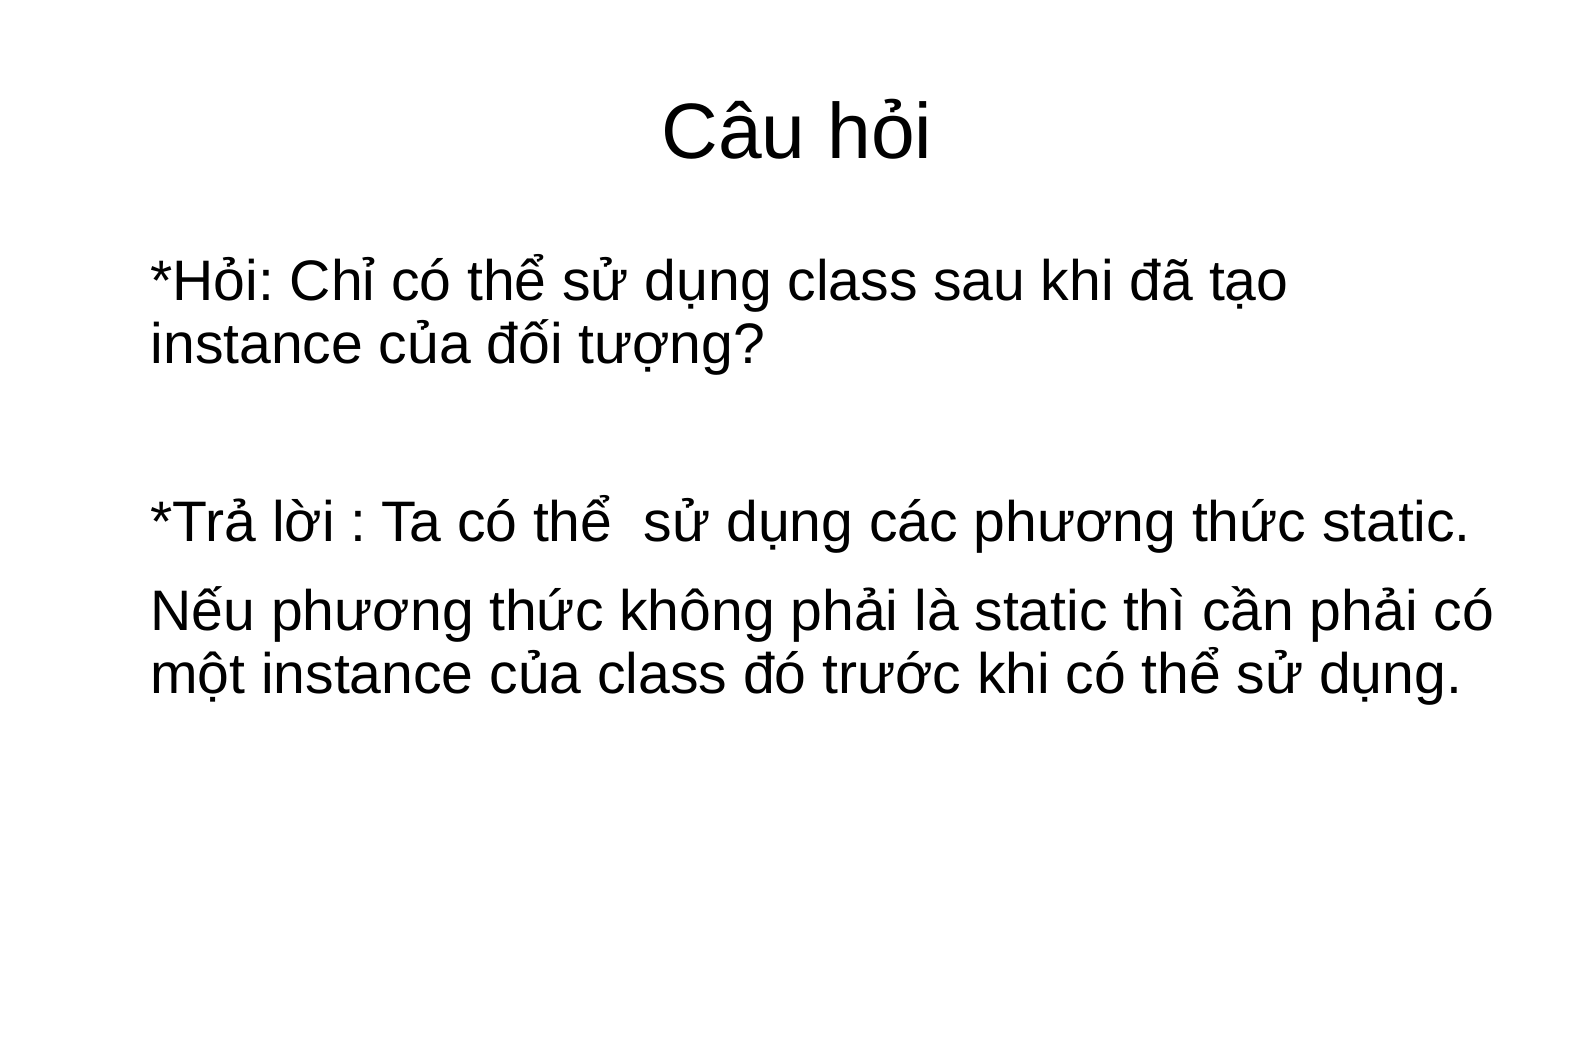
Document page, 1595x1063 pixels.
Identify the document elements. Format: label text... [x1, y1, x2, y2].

list *Hỏi: Chỉ có thể sử dụng class sau khi đã tạo instance của đối tượng? *Trả lời : Ta có thể sử dụng các phương thức static. Nếu phương thức không phải là static thì cần phải có một instance của class đó trước khi có thể sử dụng. [79, 248, 1515, 951]
title Câu hỏi [79, 42, 1515, 220]
